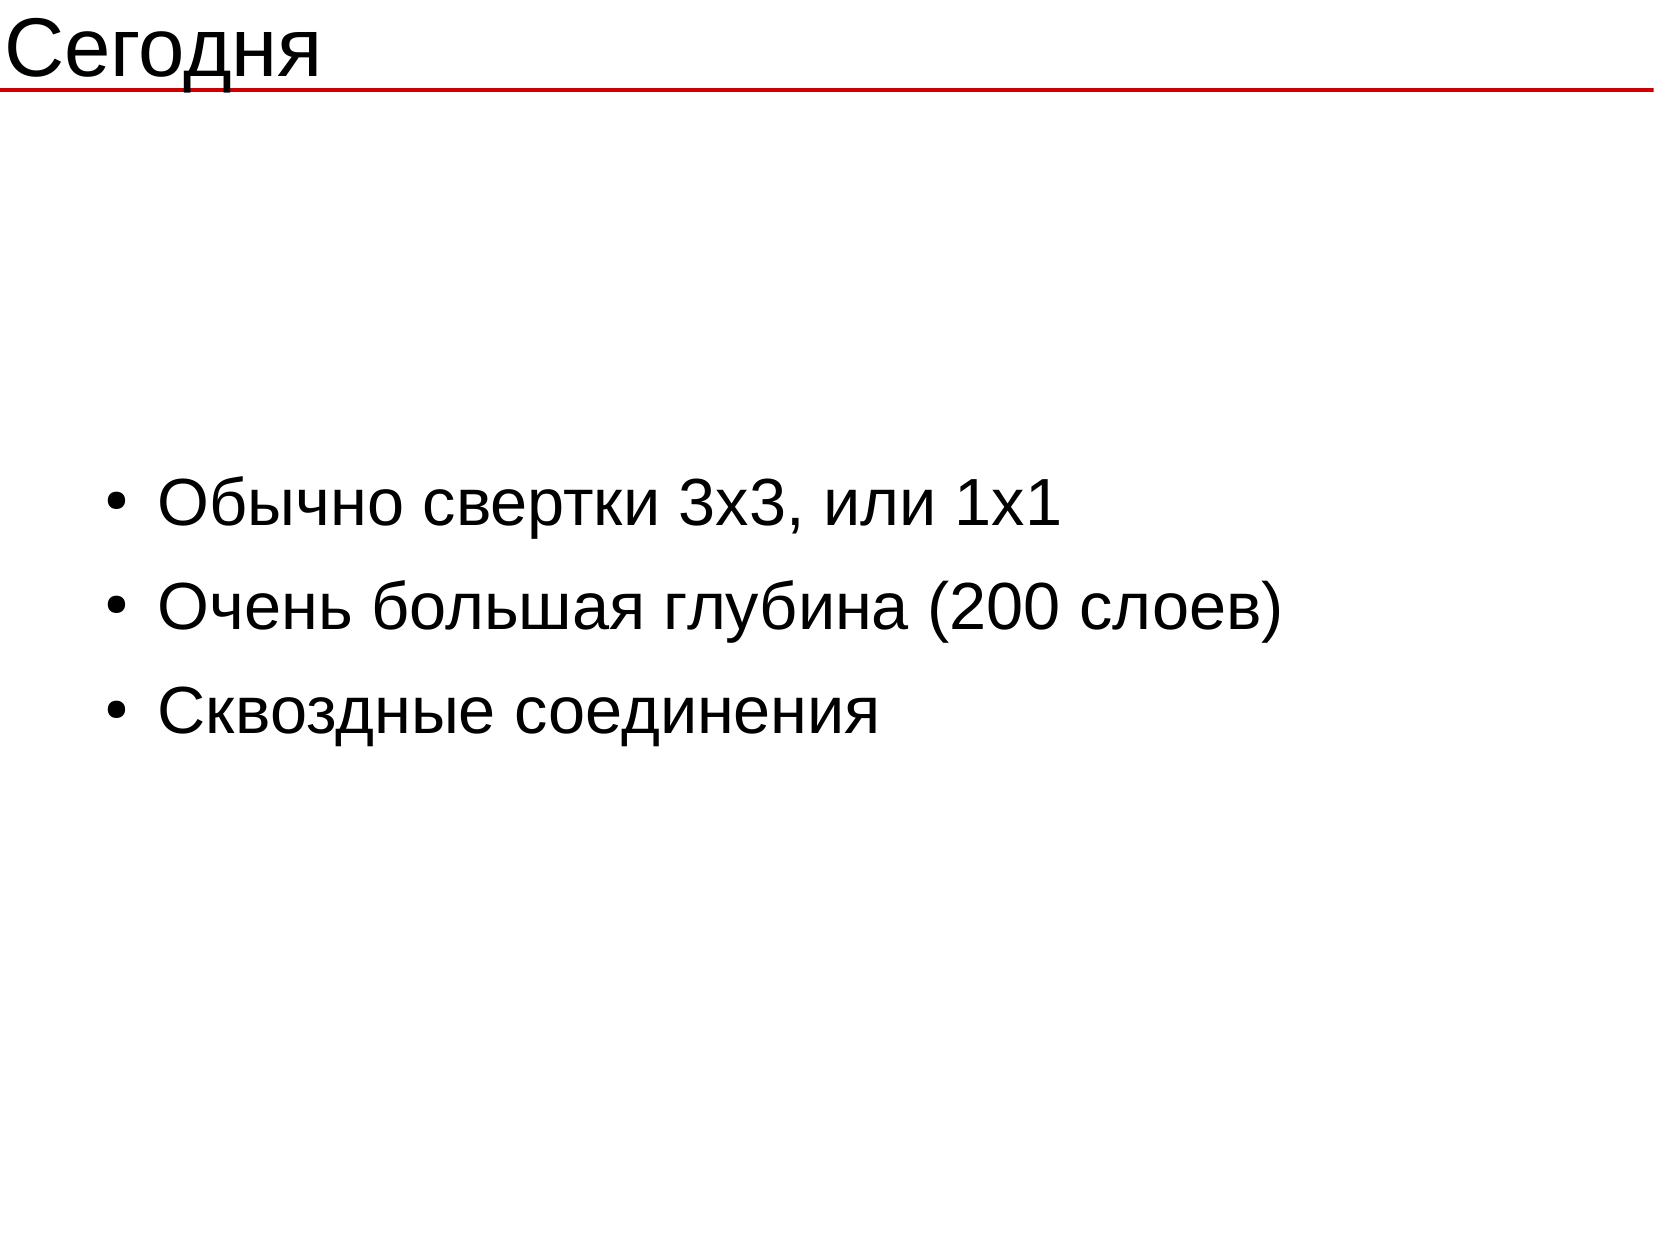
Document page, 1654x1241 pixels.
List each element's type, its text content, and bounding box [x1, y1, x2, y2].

list Обычно свертки 3х3, или 1х1 Очень большая глубина (200 слоев) Сквоздные соединения [86, 465, 1576, 811]
title Сегодня [4, 0, 1276, 94]
